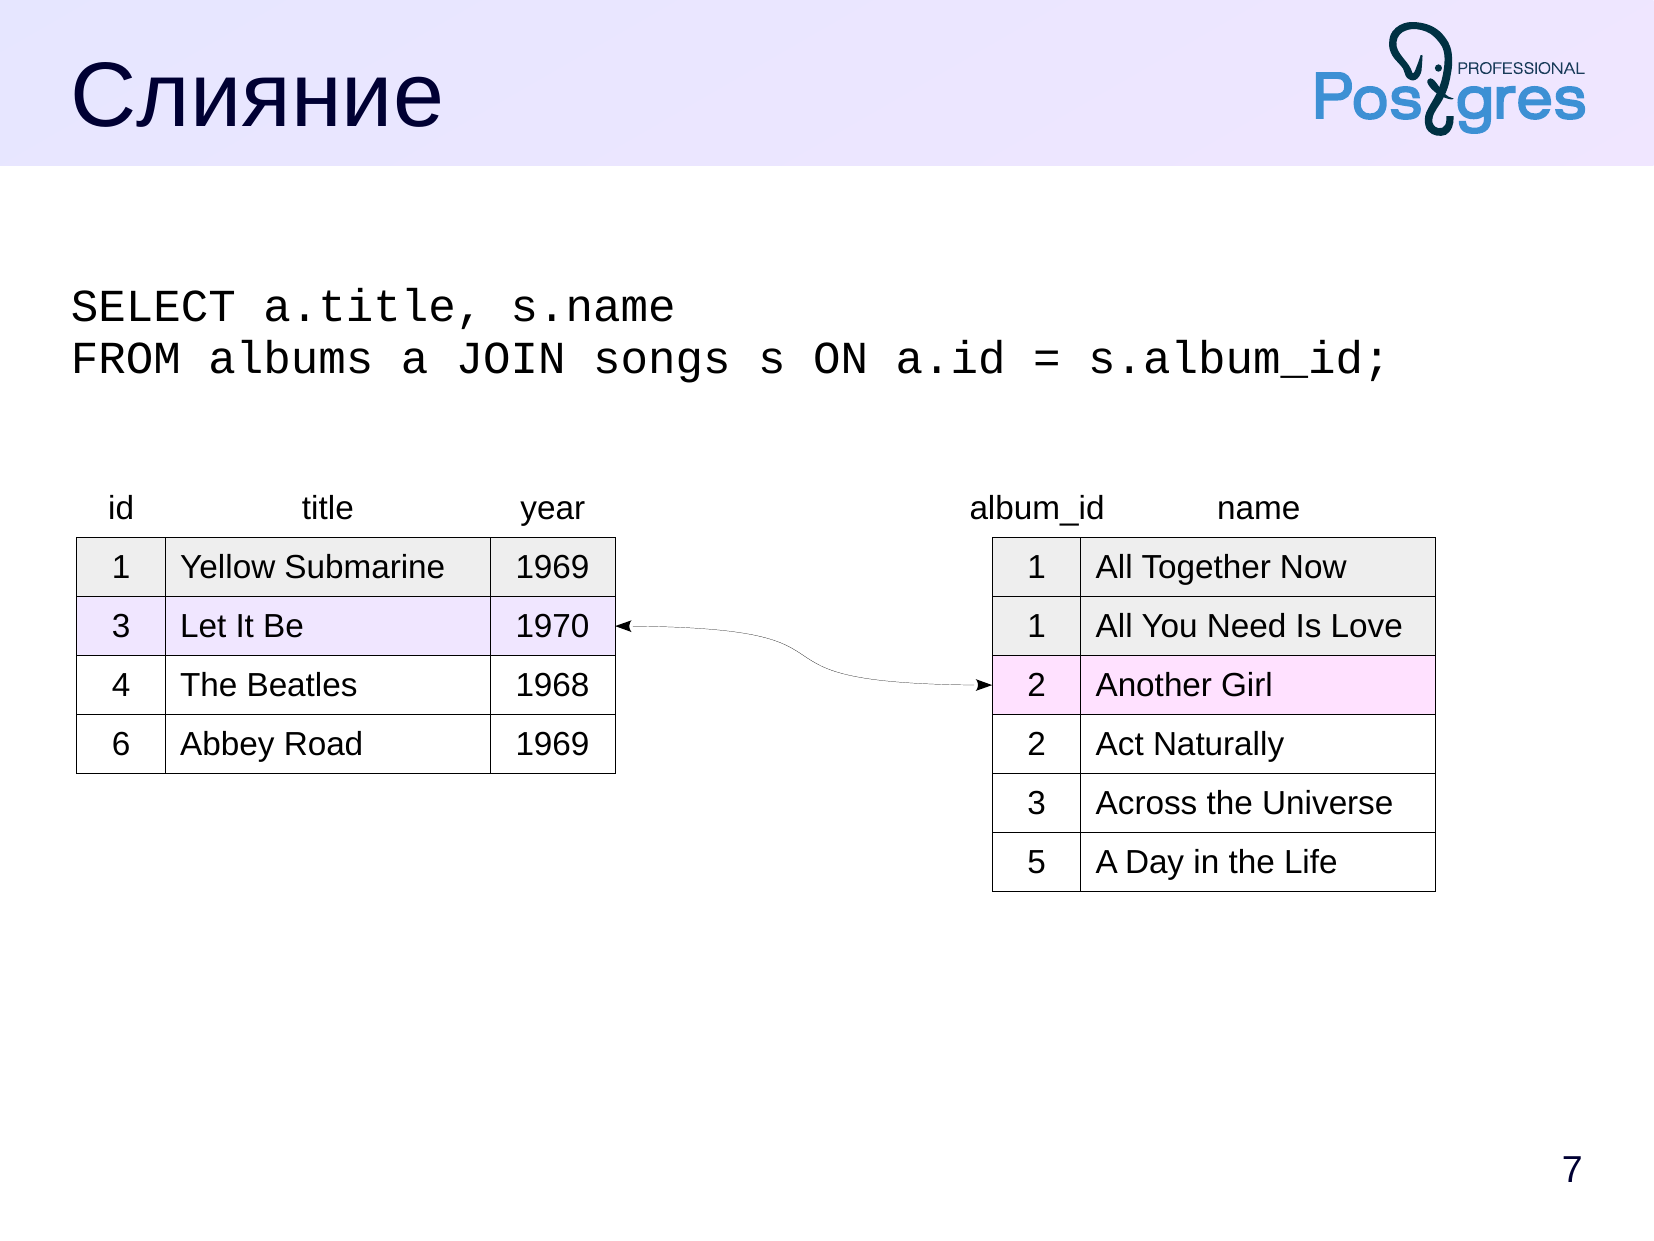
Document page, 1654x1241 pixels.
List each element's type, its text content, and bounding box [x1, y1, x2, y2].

text_box 1969 [490, 715, 616, 774]
text_box 1968 [490, 656, 616, 715]
text_box title [165, 478, 490, 537]
text_box name [1082, 478, 1436, 537]
text_box 5 [992, 833, 1080, 892]
title Слияние [70, 43, 1241, 147]
text_box All You Need Is Love [1080, 596, 1436, 656]
text_box Across the Universe [1080, 773, 1436, 833]
text_box 3 [76, 597, 165, 656]
text_box 1969 [490, 537, 616, 597]
text_box 4 [76, 656, 165, 715]
text_box 1 [76, 537, 165, 597]
text_box 1970 [490, 597, 616, 656]
text_box Let It Be [165, 597, 490, 656]
text_box 3 [992, 773, 1080, 833]
text_box 6 [76, 715, 165, 774]
text_box 2 [992, 714, 1080, 773]
text_box 1 [992, 537, 1080, 596]
text_box id [76, 478, 165, 537]
text_box Another Girl [1080, 656, 1436, 714]
text_box year [490, 478, 616, 537]
text_box 1 [992, 596, 1080, 656]
text_box 2 [992, 656, 1080, 714]
text_box The Beatles [165, 656, 490, 715]
text_box Yellow Submarine [165, 537, 490, 597]
list SELECT a.title, s.name FROM albums a JOIN songs s ON a.id = s.album_id; [70, 283, 1583, 1141]
text_box A Day in the Life [1080, 833, 1436, 892]
text_box album_id [993, 478, 1082, 537]
text_box Act Naturally [1080, 714, 1436, 773]
text_box Abbey Road [165, 715, 490, 774]
text_box All Together Now [1080, 537, 1436, 596]
